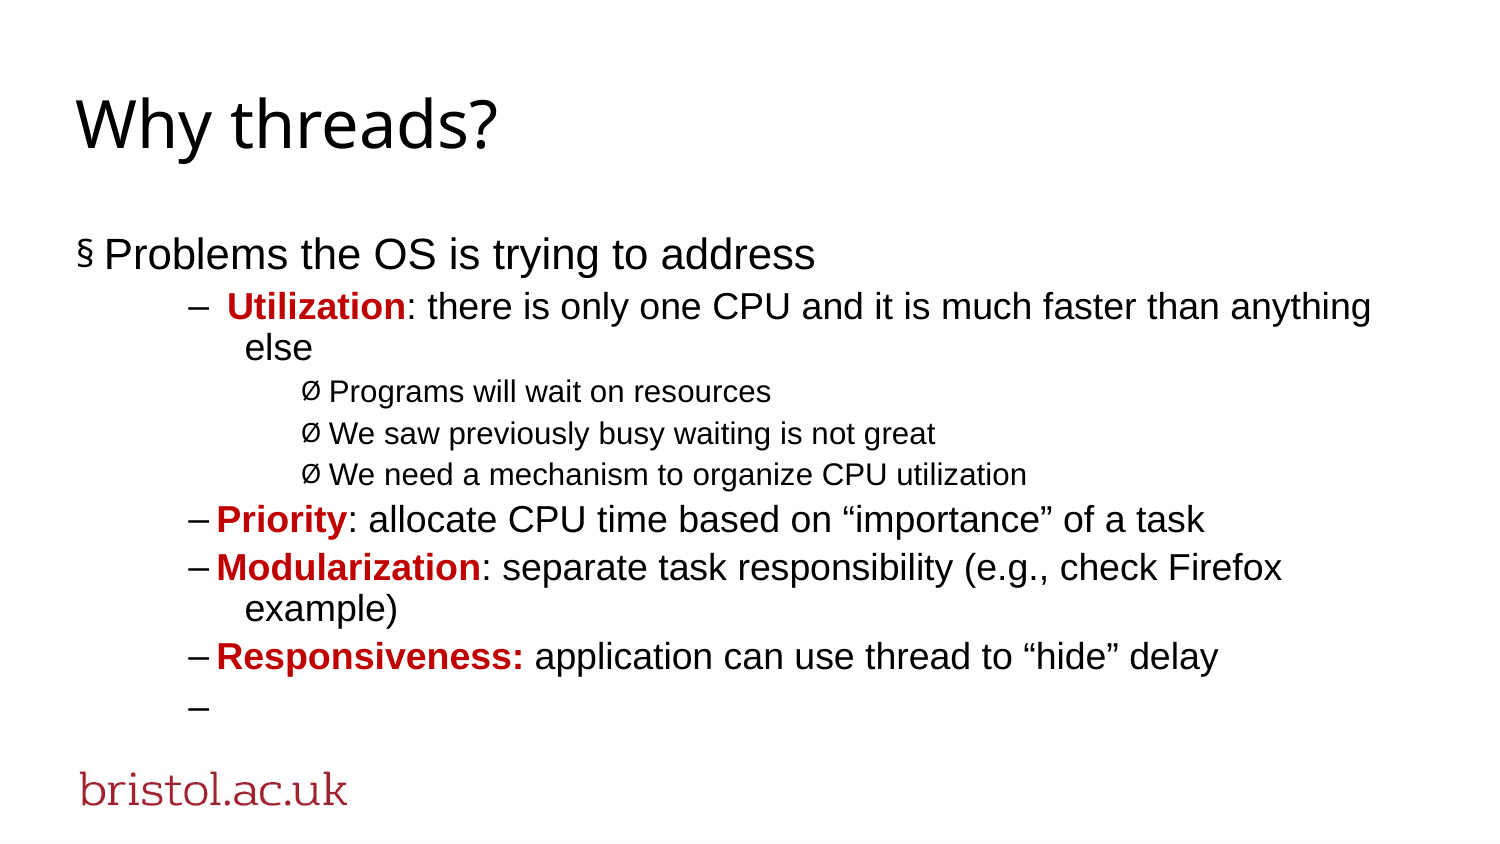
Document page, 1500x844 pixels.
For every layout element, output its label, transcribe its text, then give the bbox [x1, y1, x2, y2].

title Why threads? [60, 44, 1440, 209]
list Problems the OS is trying to address Utilization: there is only one CPU and it is much faster than anything else Programs will wait on resources We saw previously busy waiting is not great We need a mechanism to organize CPU utilization Priority: allocate CPU time based on “importance” of a task Modularization: separate task responsibility (e.g., check Firefox example) Responsiveness: application can use thread to “hide” delay [60, 224, 1440, 699]
